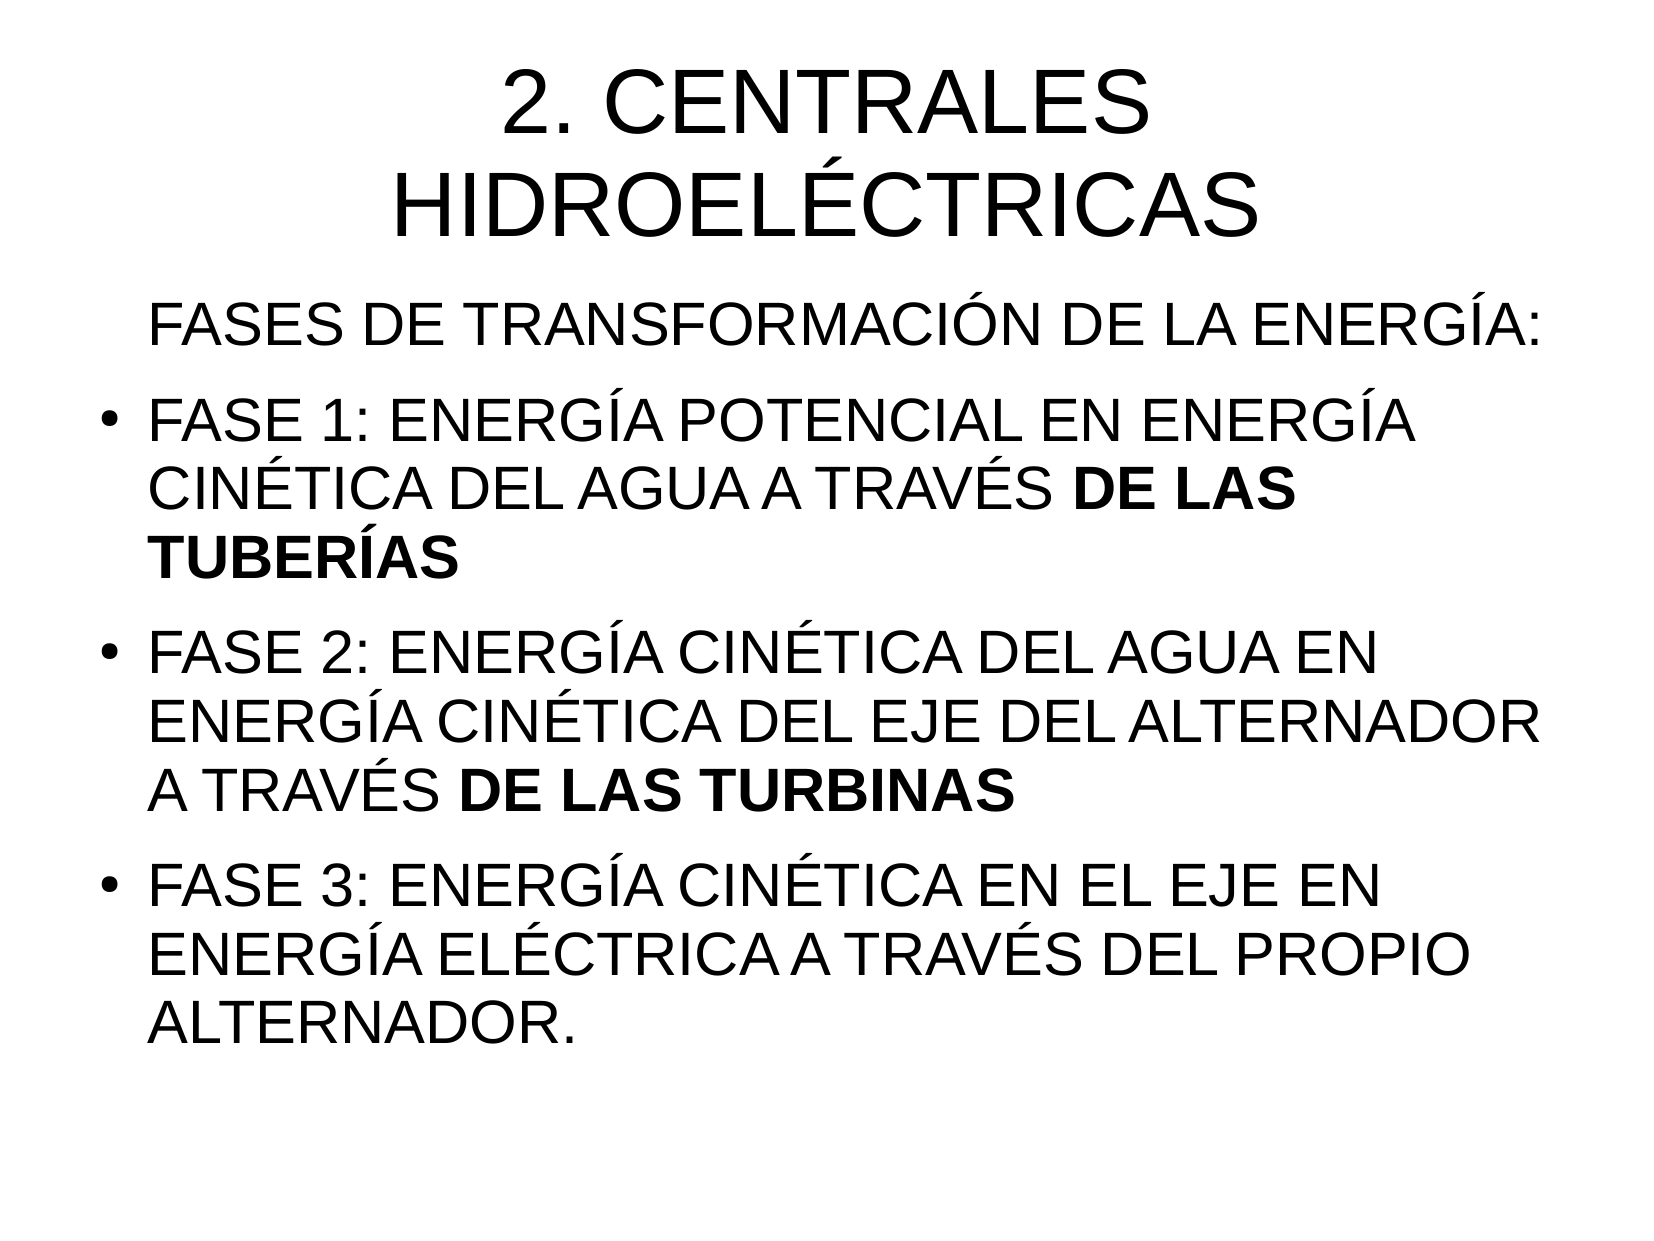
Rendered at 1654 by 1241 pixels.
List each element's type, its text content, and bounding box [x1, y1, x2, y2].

list FASES DE TRANSFORMACIÓN DE LA ENERGÍA: FASE 1: ENERGÍA POTENCIAL EN ENERGÍA CINÉTICA DEL AGUA A TRAVÉS DE LAS TUBERÍAS FASE 2: ENERGÍA CINÉTICA DEL AGUA EN ENERGÍA CINÉTICA DEL EJE DEL ALTERNADOR A TRAVÉS DE LAS TURBINAS FASE 3: ENERGÍA CINÉTICA EN EL EJE EN ENERGÍA ELÉCTRICA A TRAVÉS DEL PROPIO ALTERNADOR. [82, 290, 1571, 1109]
title 2. CENTRALES HIDROELÉCTRICAS [82, 50, 1571, 256]
